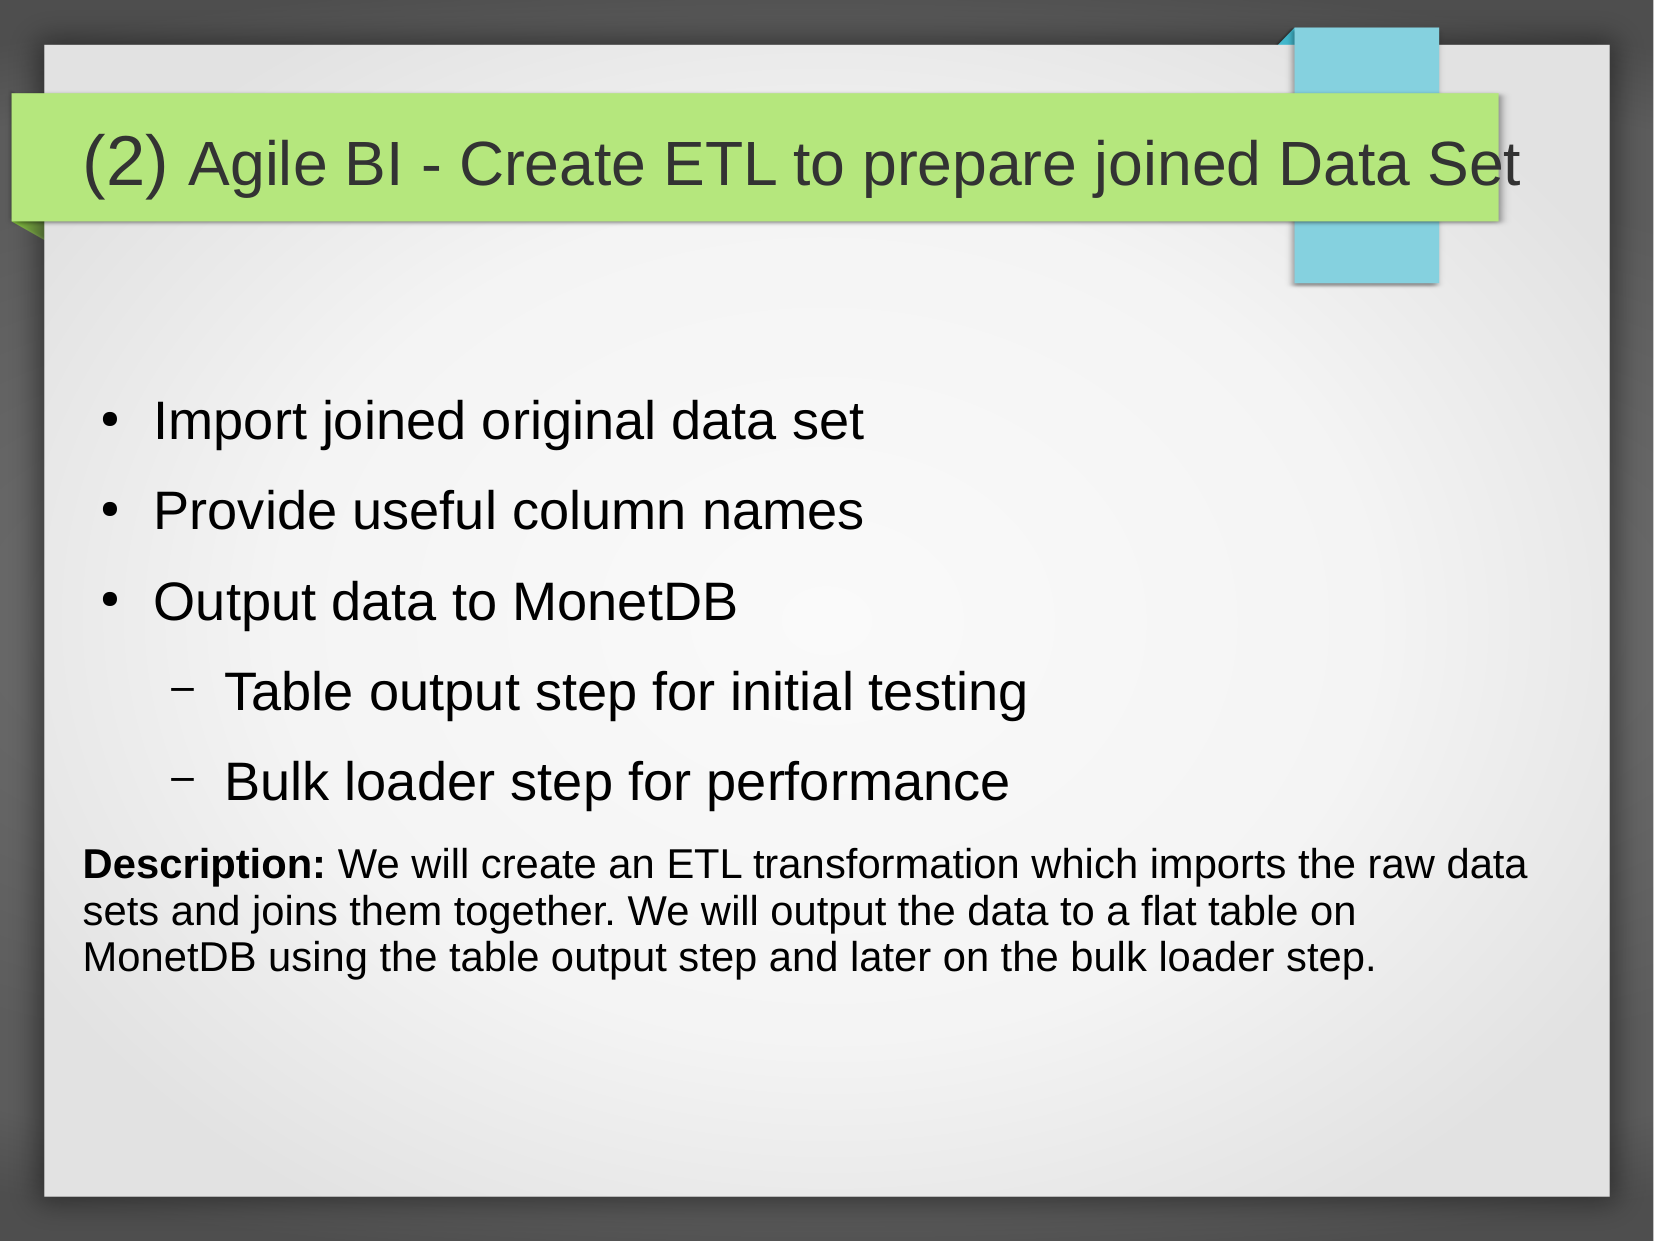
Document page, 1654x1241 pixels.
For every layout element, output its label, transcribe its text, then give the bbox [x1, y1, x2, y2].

subtitle Import joined original data set Provide useful column names Output data to MonetDB Table output step for initial testing Bulk loader step for performance Description: We will create an ETL transformation which imports the raw data sets and joins them together. We will output the data to a flat table on MonetDB using the table output step and later on the bulk loader step. [82, 325, 1538, 1046]
title (2) Agile BI - Create ETL to prepare joined Data Set [82, 17, 1571, 226]
picture [0, 0, 1654, 1241]
